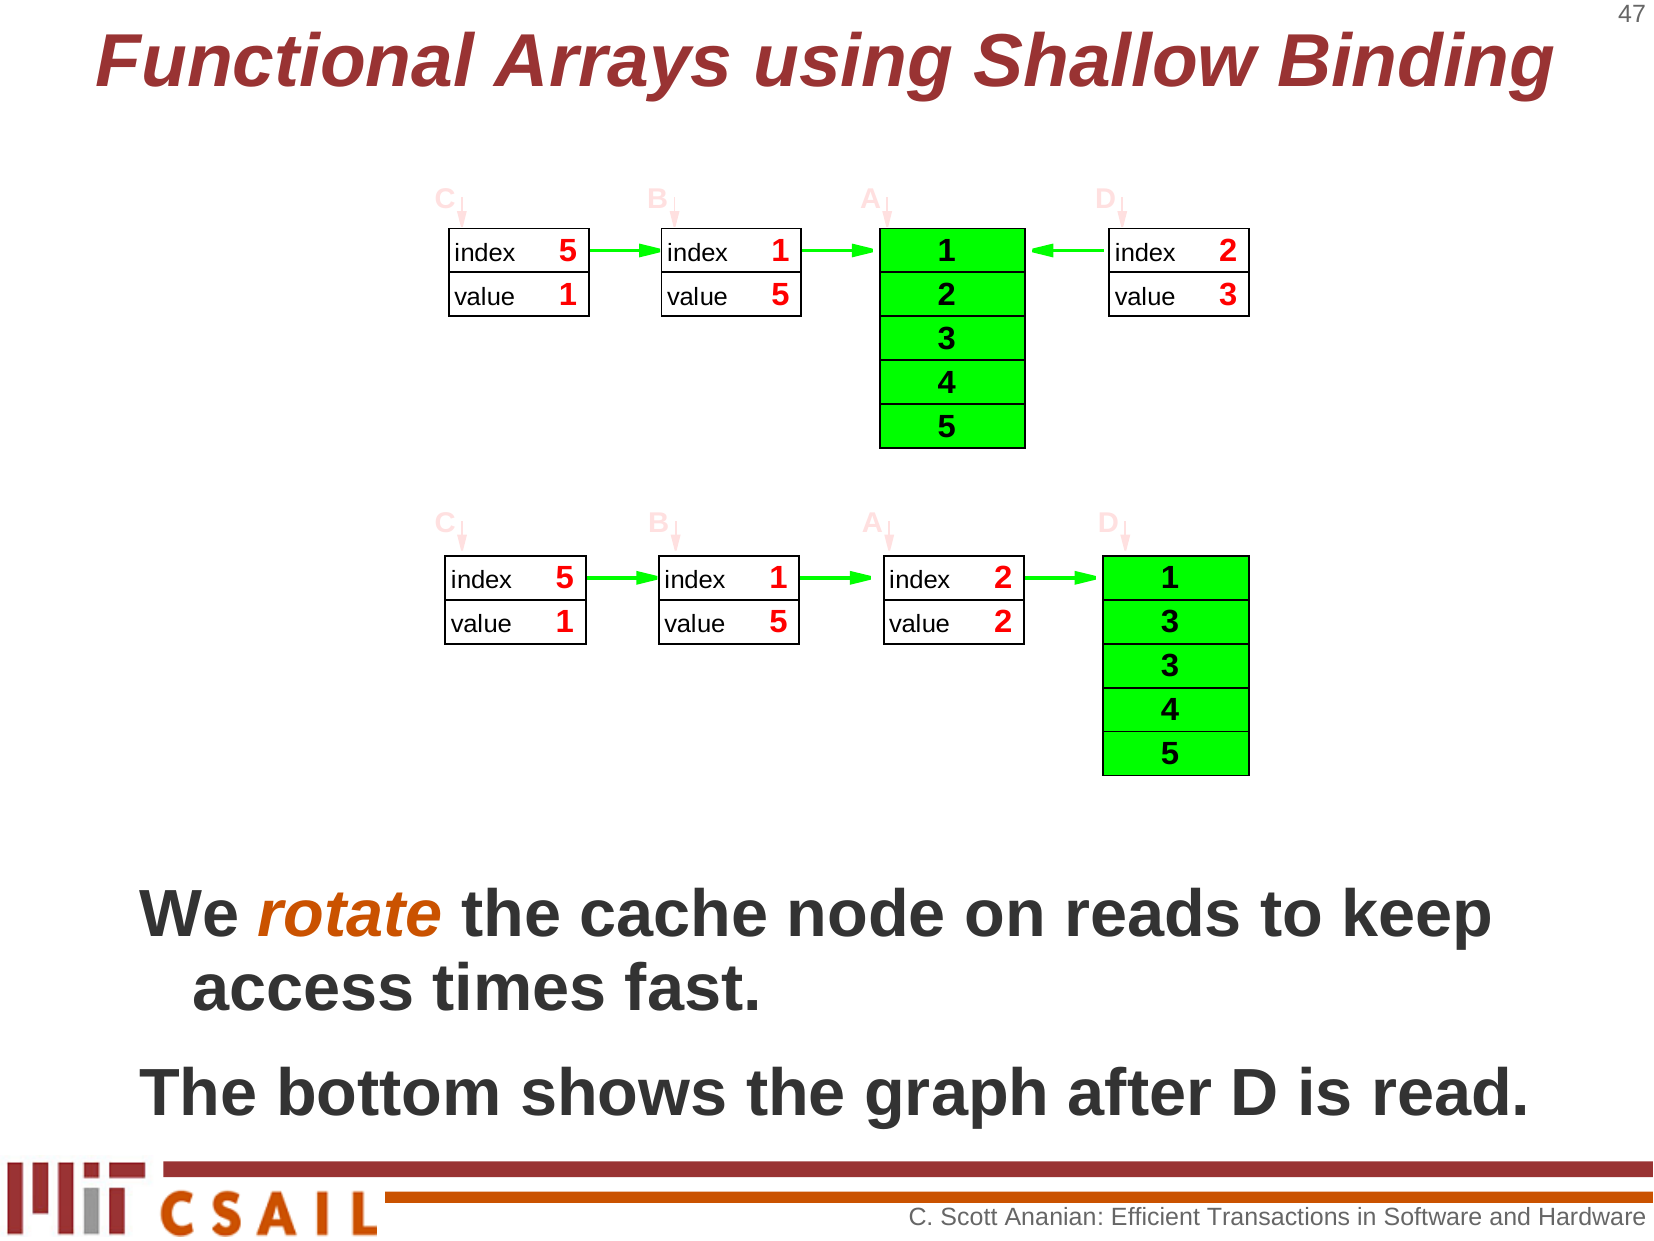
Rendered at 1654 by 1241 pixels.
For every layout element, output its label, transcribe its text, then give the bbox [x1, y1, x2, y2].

picture [0, 1155, 377, 1237]
picture [421, 175, 1278, 476]
picture [421, 498, 1278, 804]
title Functional Arrays using Shallow Binding [0, 0, 1653, 121]
list We rotate the cache node on reads to keep access times fast. The bottom shows the graph after D is read. [121, 875, 1622, 1133]
